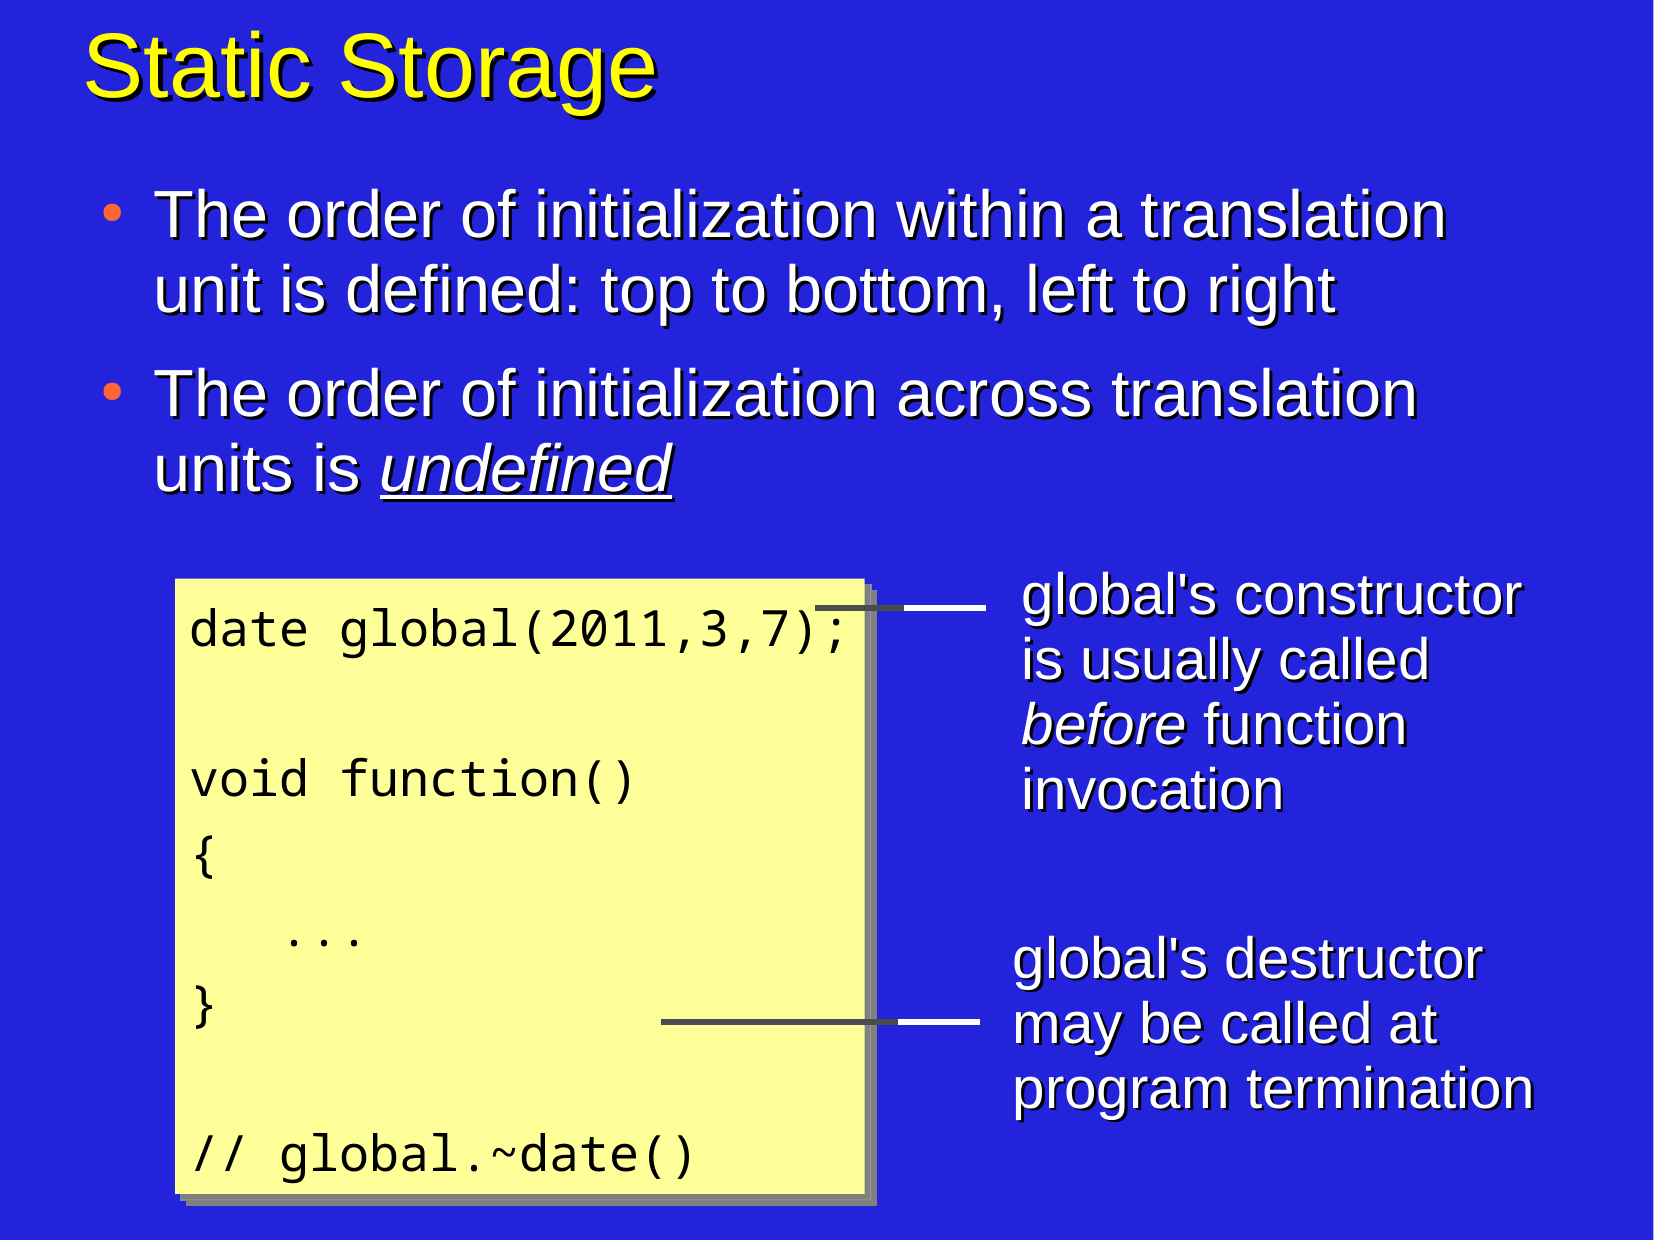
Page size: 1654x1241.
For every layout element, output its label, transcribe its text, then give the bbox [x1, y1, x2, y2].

list The order of initialization within a translation unit is defined: top to bottom, left to right The order of initialization across translation units is undefined [82, 177, 1571, 1182]
text_box date global(2011,3,7); void function() { ... } // global.~date() [175, 578, 865, 1194]
text_box global's constructor is usually called before function invocation [1007, 554, 1583, 829]
text_box global's destructor may be called at program termination [998, 917, 1574, 1128]
title Static Storage [82, 2, 1571, 130]
